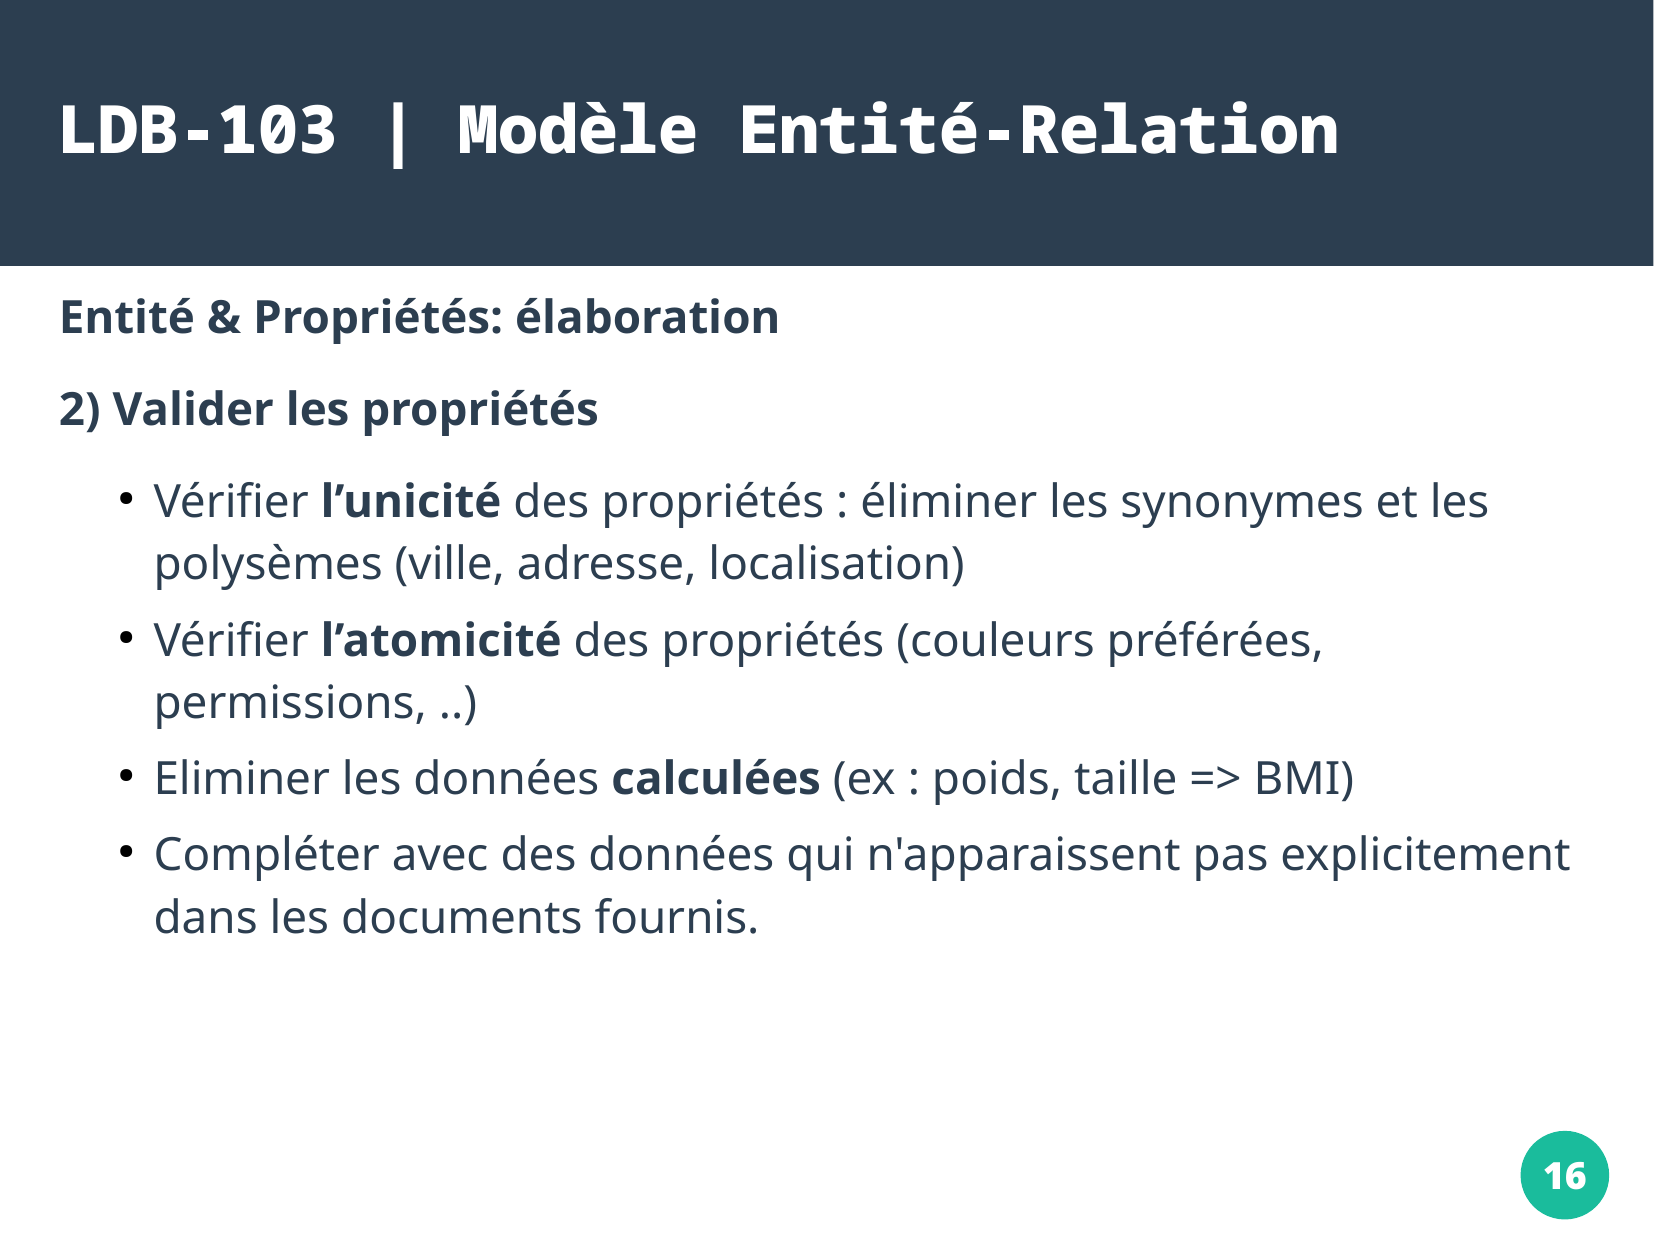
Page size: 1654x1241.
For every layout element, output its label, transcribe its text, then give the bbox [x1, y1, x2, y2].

title LDB-103 | Modèle Entité-Relation [58, 49, 1595, 207]
list Entité & Propriétés: élaboration 2) Valider les propriétés Vérifier l’unicité des propriétés : éliminer les synonymes et les polysèmes (ville, adresse, localisation) Vérifier l’atomicité des propriétés (couleurs préférées, permissions, ..) Eliminer les données calculées (ex : poids, taille => BMI) Compléter avec des données qui n'apparaissent pas explicitement dans les documents fournis. [58, 285, 1595, 1152]
